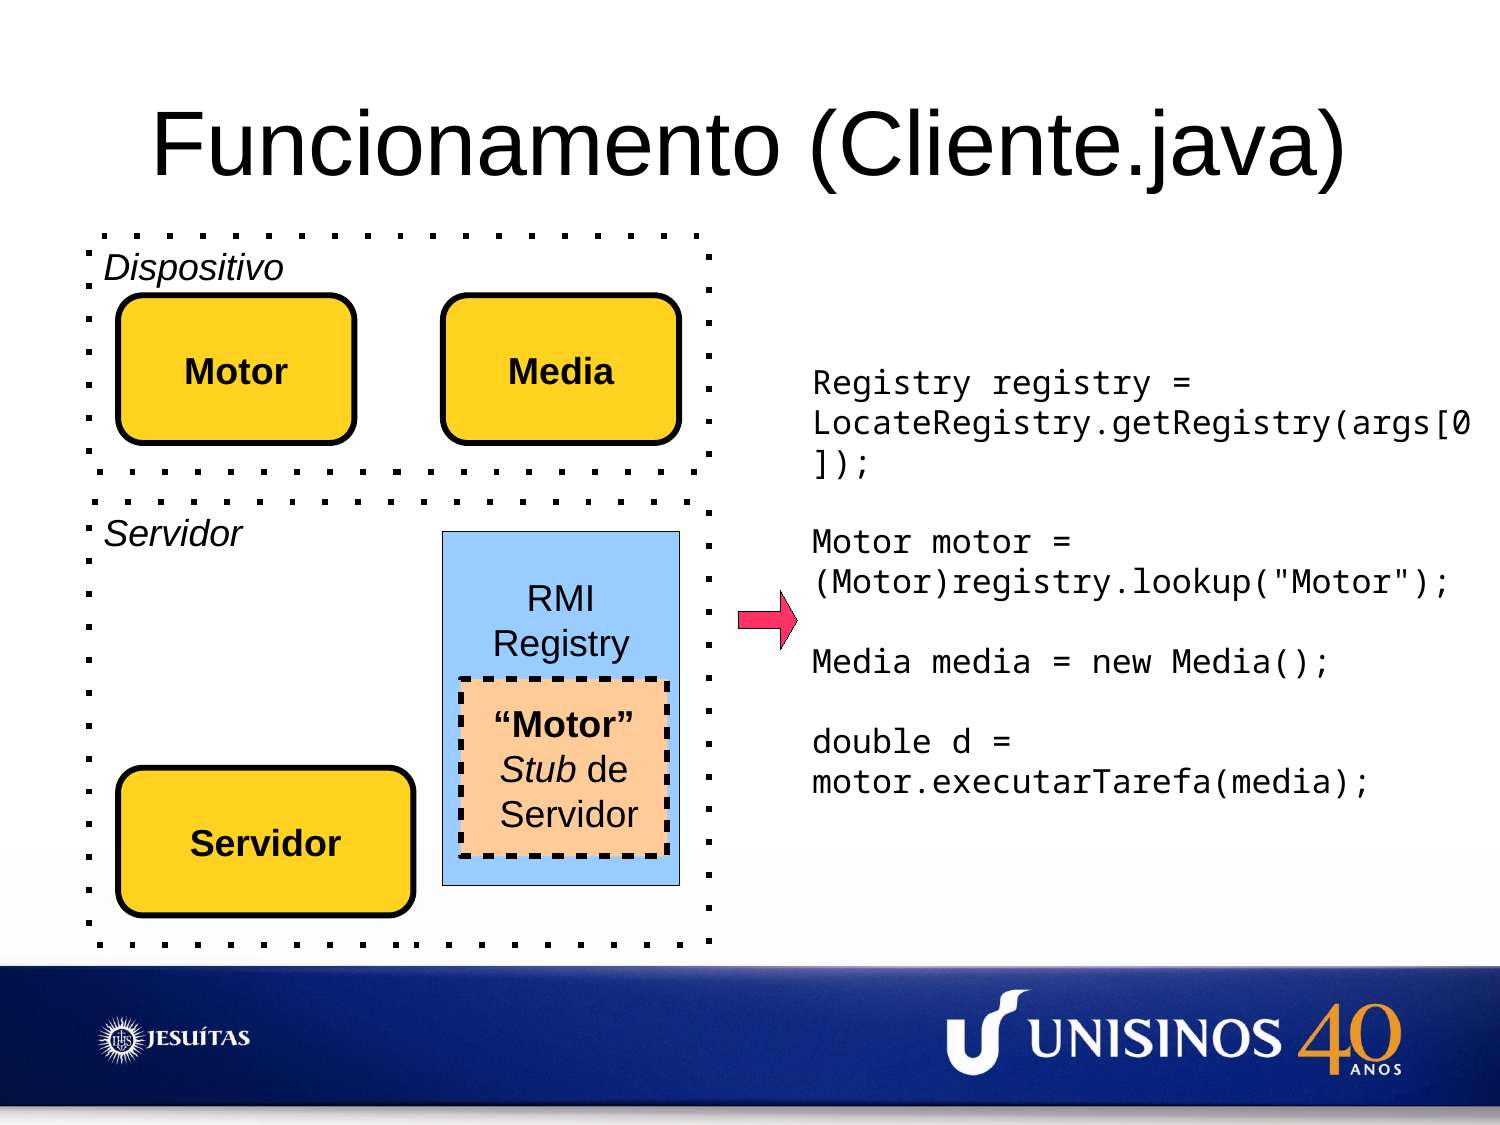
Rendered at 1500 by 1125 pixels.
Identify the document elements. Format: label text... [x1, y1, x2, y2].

text_box Servidor [88, 501, 258, 591]
text_box [738, 590, 798, 650]
text_box Registry registry = LocateRegistry.getRegistry(args[0]); Motor motor = (Motor)registry.lookup("Motor"); Media media = new Media(); double d = motor.executarTarefa(media); [797, 353, 1500, 768]
text_box Media [442, 295, 680, 443]
text_box Servidor [118, 767, 414, 916]
text_box RMI Registry [442, 531, 680, 886]
text_box Motor [118, 295, 355, 443]
text_box Dispositivo [88, 235, 299, 296]
title Funcionamento (Cliente.java) [75, 45, 1426, 233]
text_box “Motor” Stub de Servidor [460, 679, 668, 857]
picture [0, 848, 1500, 1125]
